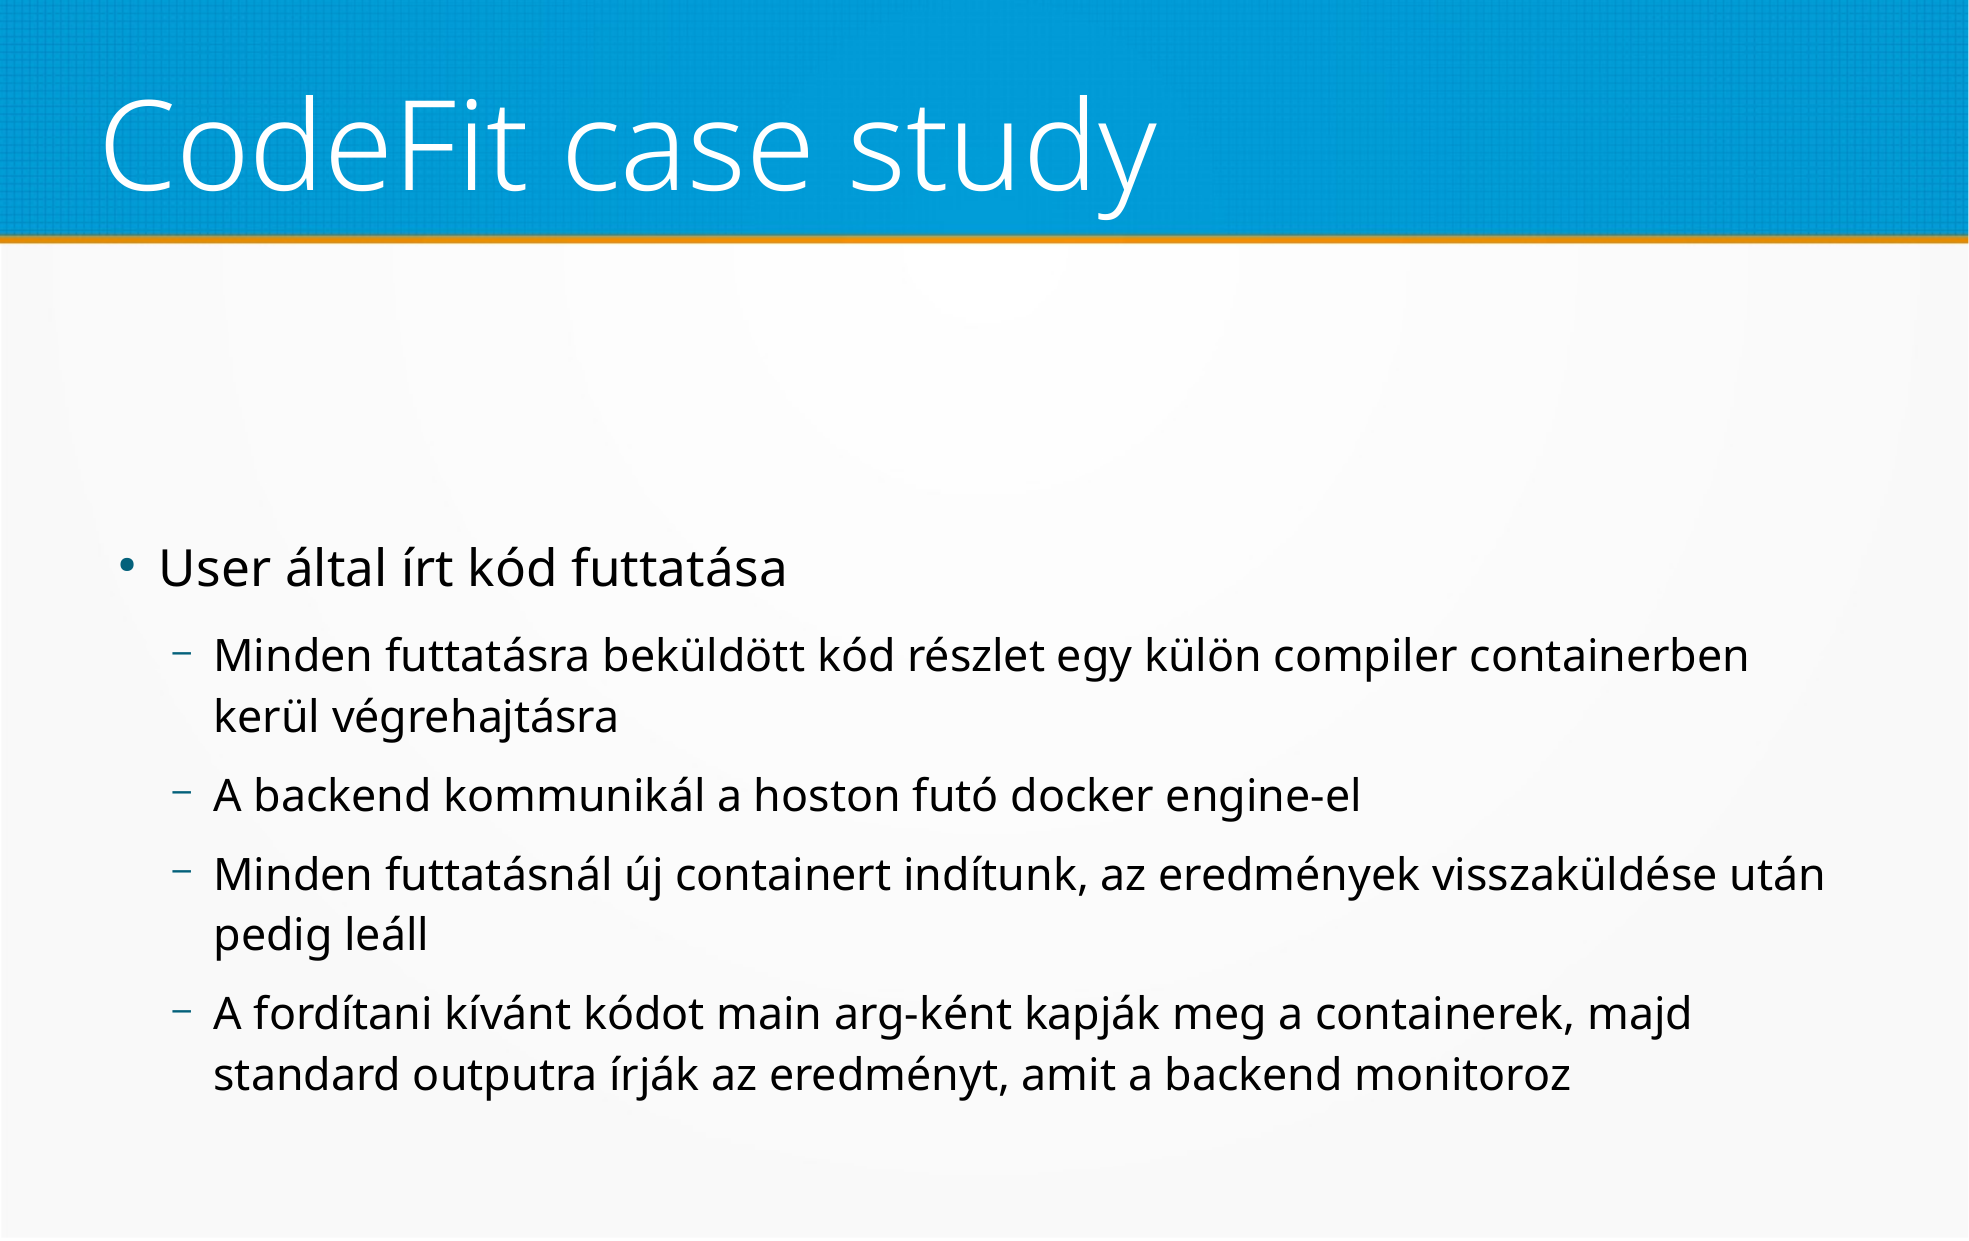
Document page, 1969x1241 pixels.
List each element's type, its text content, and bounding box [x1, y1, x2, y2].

list User által írt kód futtatása Minden futtatásra beküldött kód részlet egy külön compiler containerben kerül végrehajtásra A backend kommunikál a hoston futó docker engine-el Minden futtatásnál új containert indítunk, az eredmények visszaküldése után pedig leáll A fordítani kívánt kódot main arg-ként kapják meg a containerek, majd standard outputra írják az eredményt, amit a backend monitoroz [104, 531, 1867, 1111]
picture [0, 233, 1969, 1241]
title CodeFit case study [98, 19, 1870, 227]
